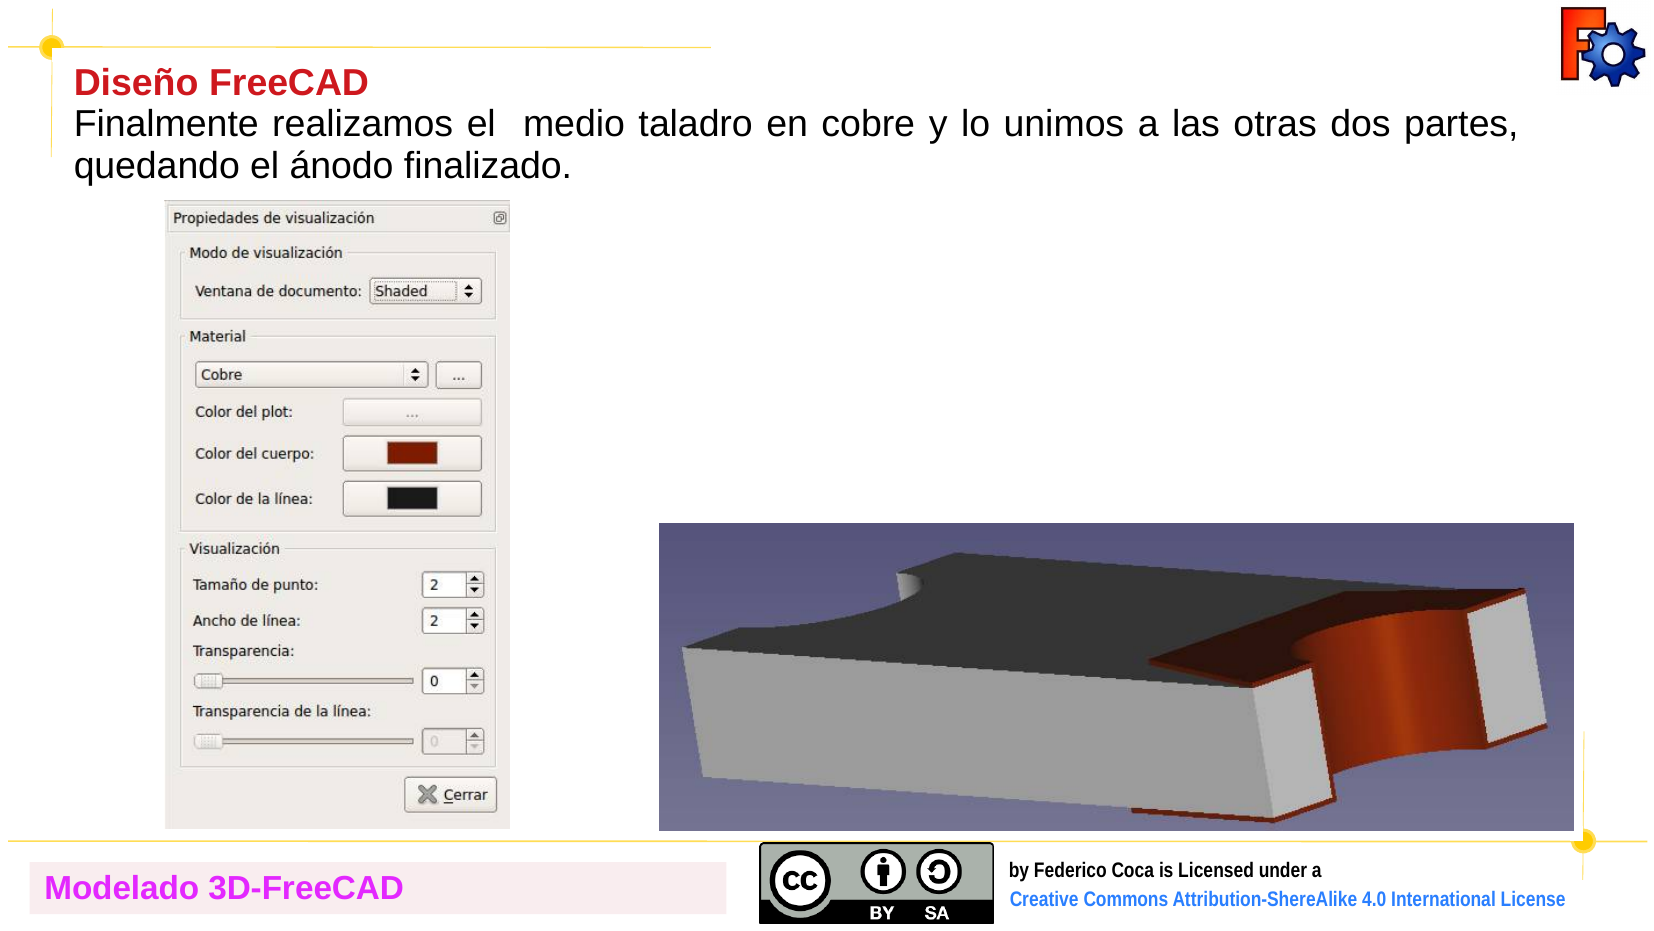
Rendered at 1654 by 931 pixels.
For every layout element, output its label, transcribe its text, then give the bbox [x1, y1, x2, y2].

picture [164, 200, 510, 829]
text_box Modelado 3D-FreeCAD [29, 862, 727, 915]
picture [659, 523, 1574, 831]
picture [1556, 0, 1651, 95]
text_box Diseño FreeCAD Finalmente realizamos el medio taladro en cobre y lo unimos a las otras dos partes, quedando el ánodo finalizado. [59, 53, 1534, 237]
